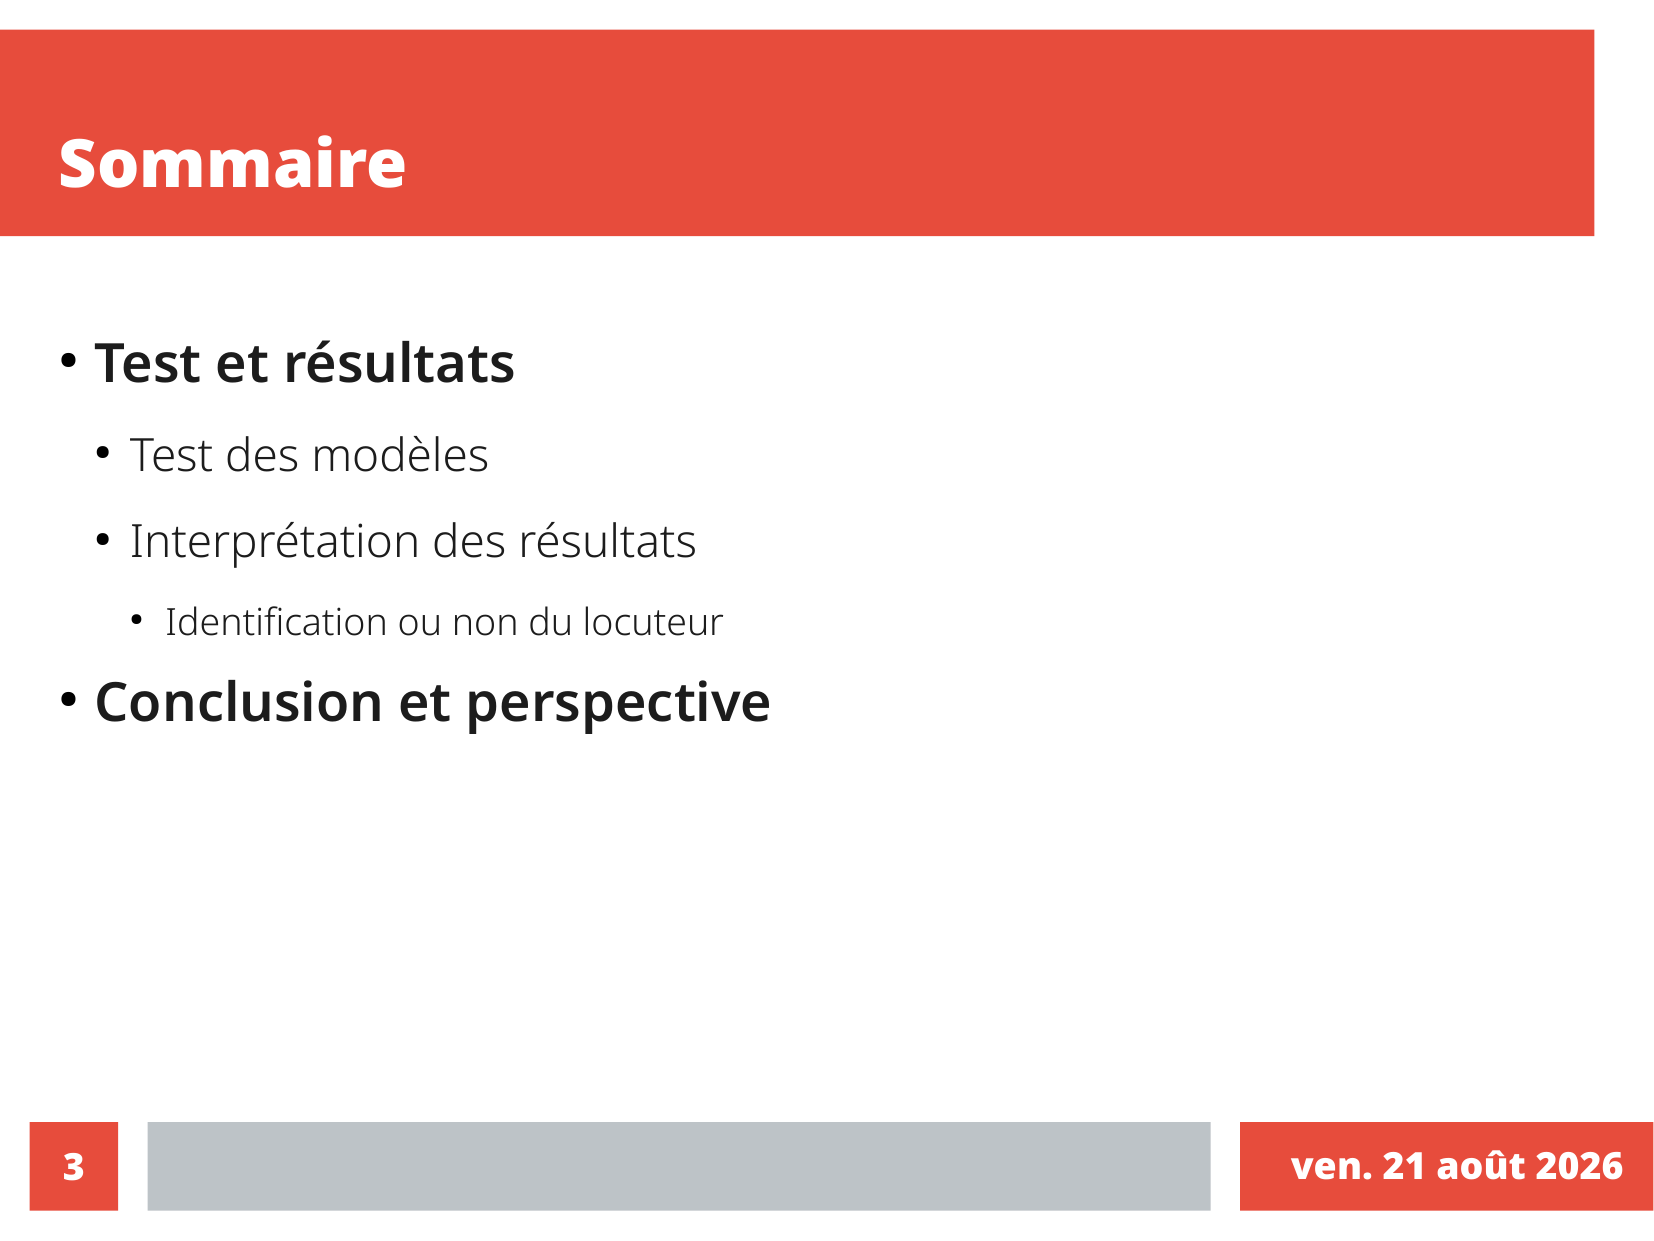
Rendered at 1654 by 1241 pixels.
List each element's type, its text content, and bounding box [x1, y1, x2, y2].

title Sommaire [59, 59, 1595, 207]
list Test et résultats Test des modèles Interprétation des résultats Identification ou non du locuteur Conclusion et perspective [59, 324, 1565, 1093]
